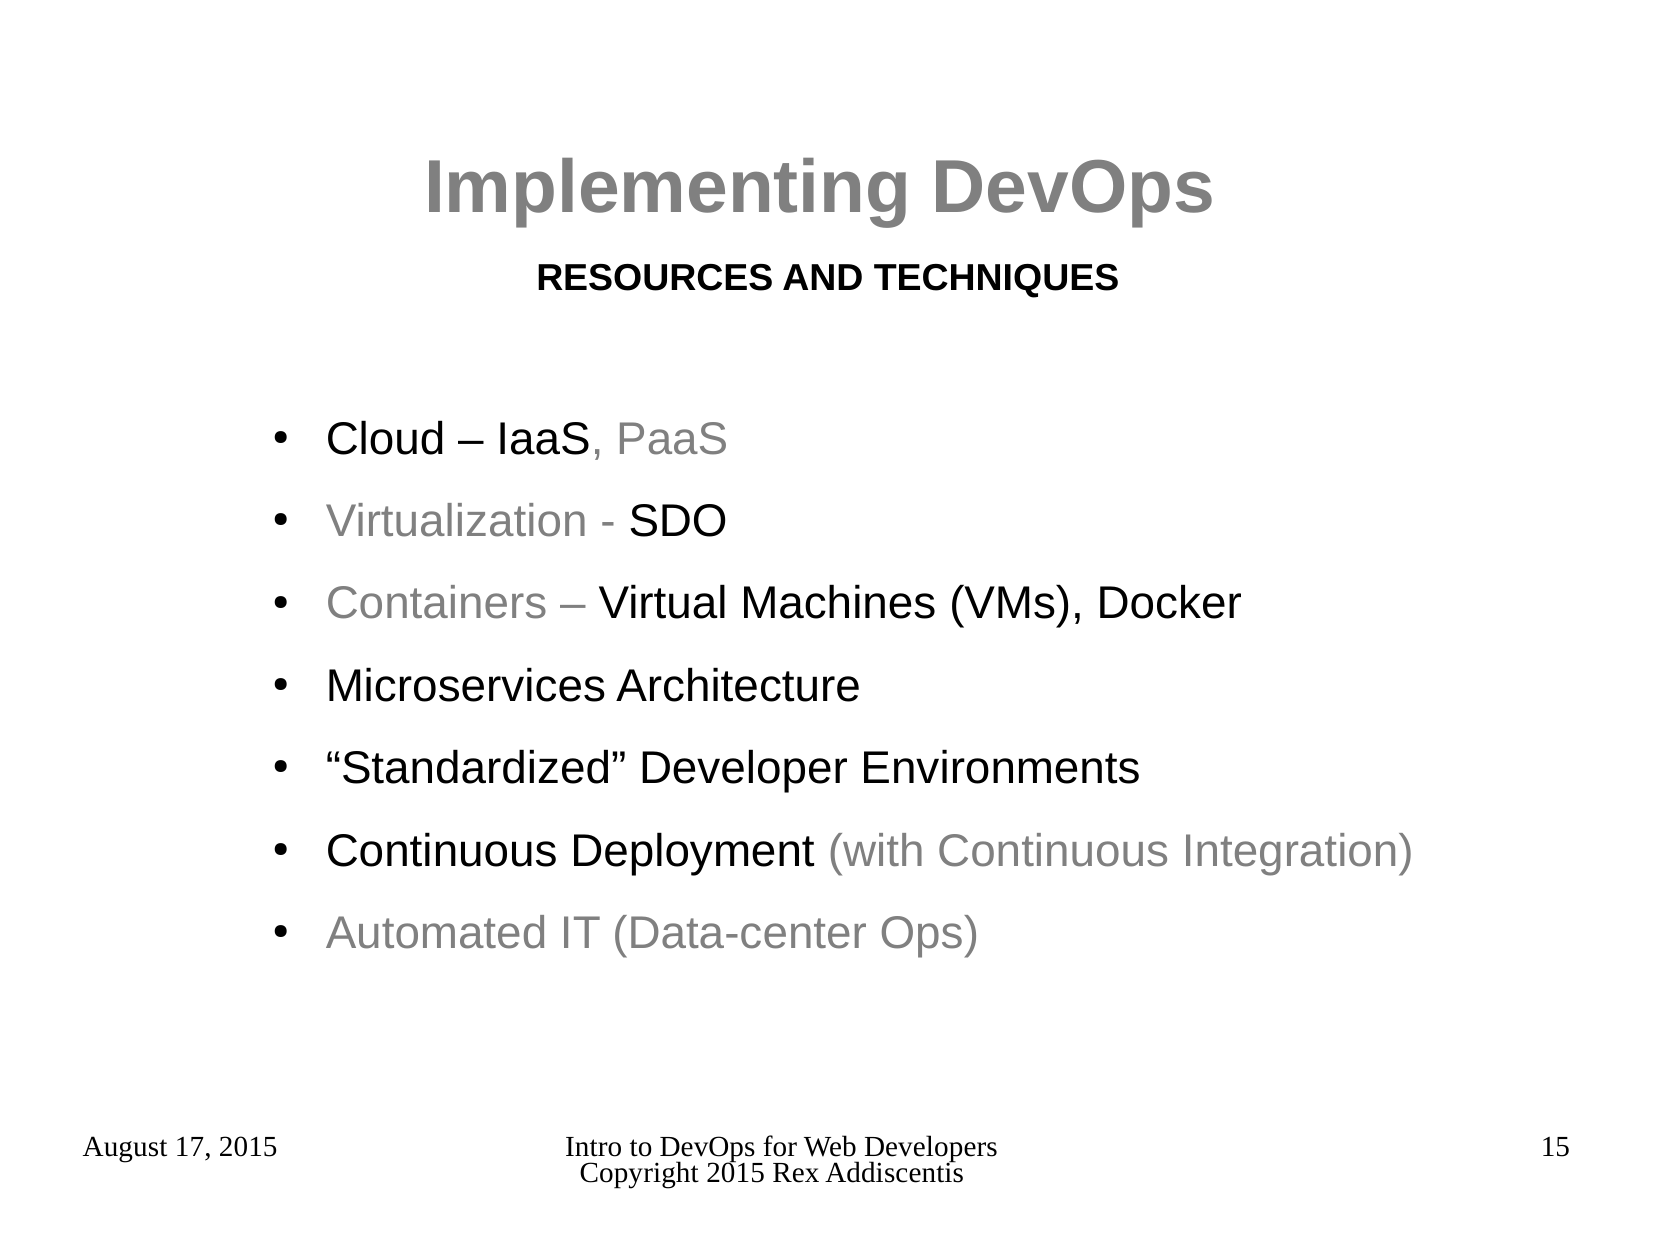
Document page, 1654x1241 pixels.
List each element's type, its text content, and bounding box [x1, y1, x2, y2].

title Implementing DevOps RESOURCES AND TECHNIQUES [76, 120, 1564, 316]
list Cloud – IaaS, PaaS Virtualization - SDO Containers – Virtual Machines (VMs), Docker Microservices Architecture “Standardized” Developer Environments Continuous Deployment (with Continuous Integration) Automated IT (Data-center Ops) [255, 405, 1425, 1066]
